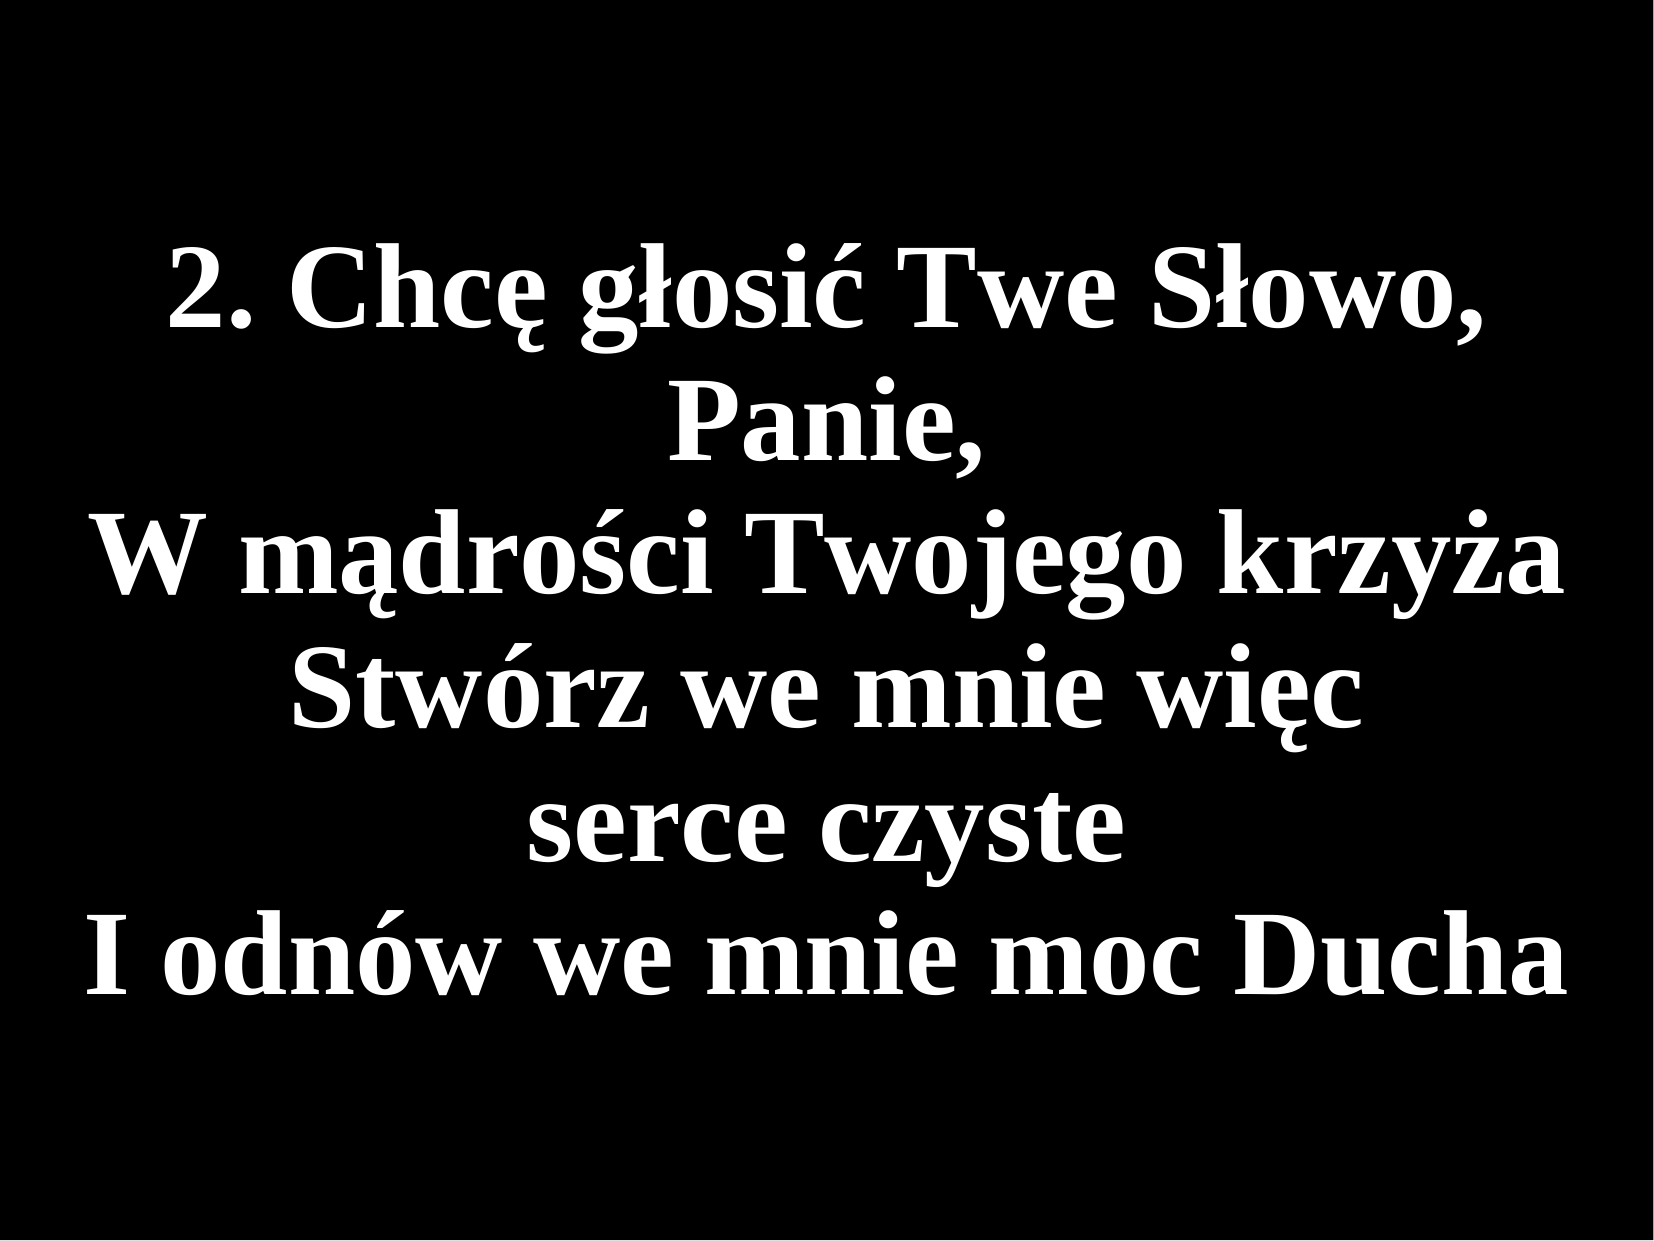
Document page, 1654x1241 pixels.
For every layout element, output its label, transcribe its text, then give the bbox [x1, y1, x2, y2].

title 2. Chcę głosić Twe Słowo, Panie, W mądrości Twojego krzyża Stwórz we mnie więc serce czyste I odnów we mnie moc Ducha [0, 0, 1654, 1241]
